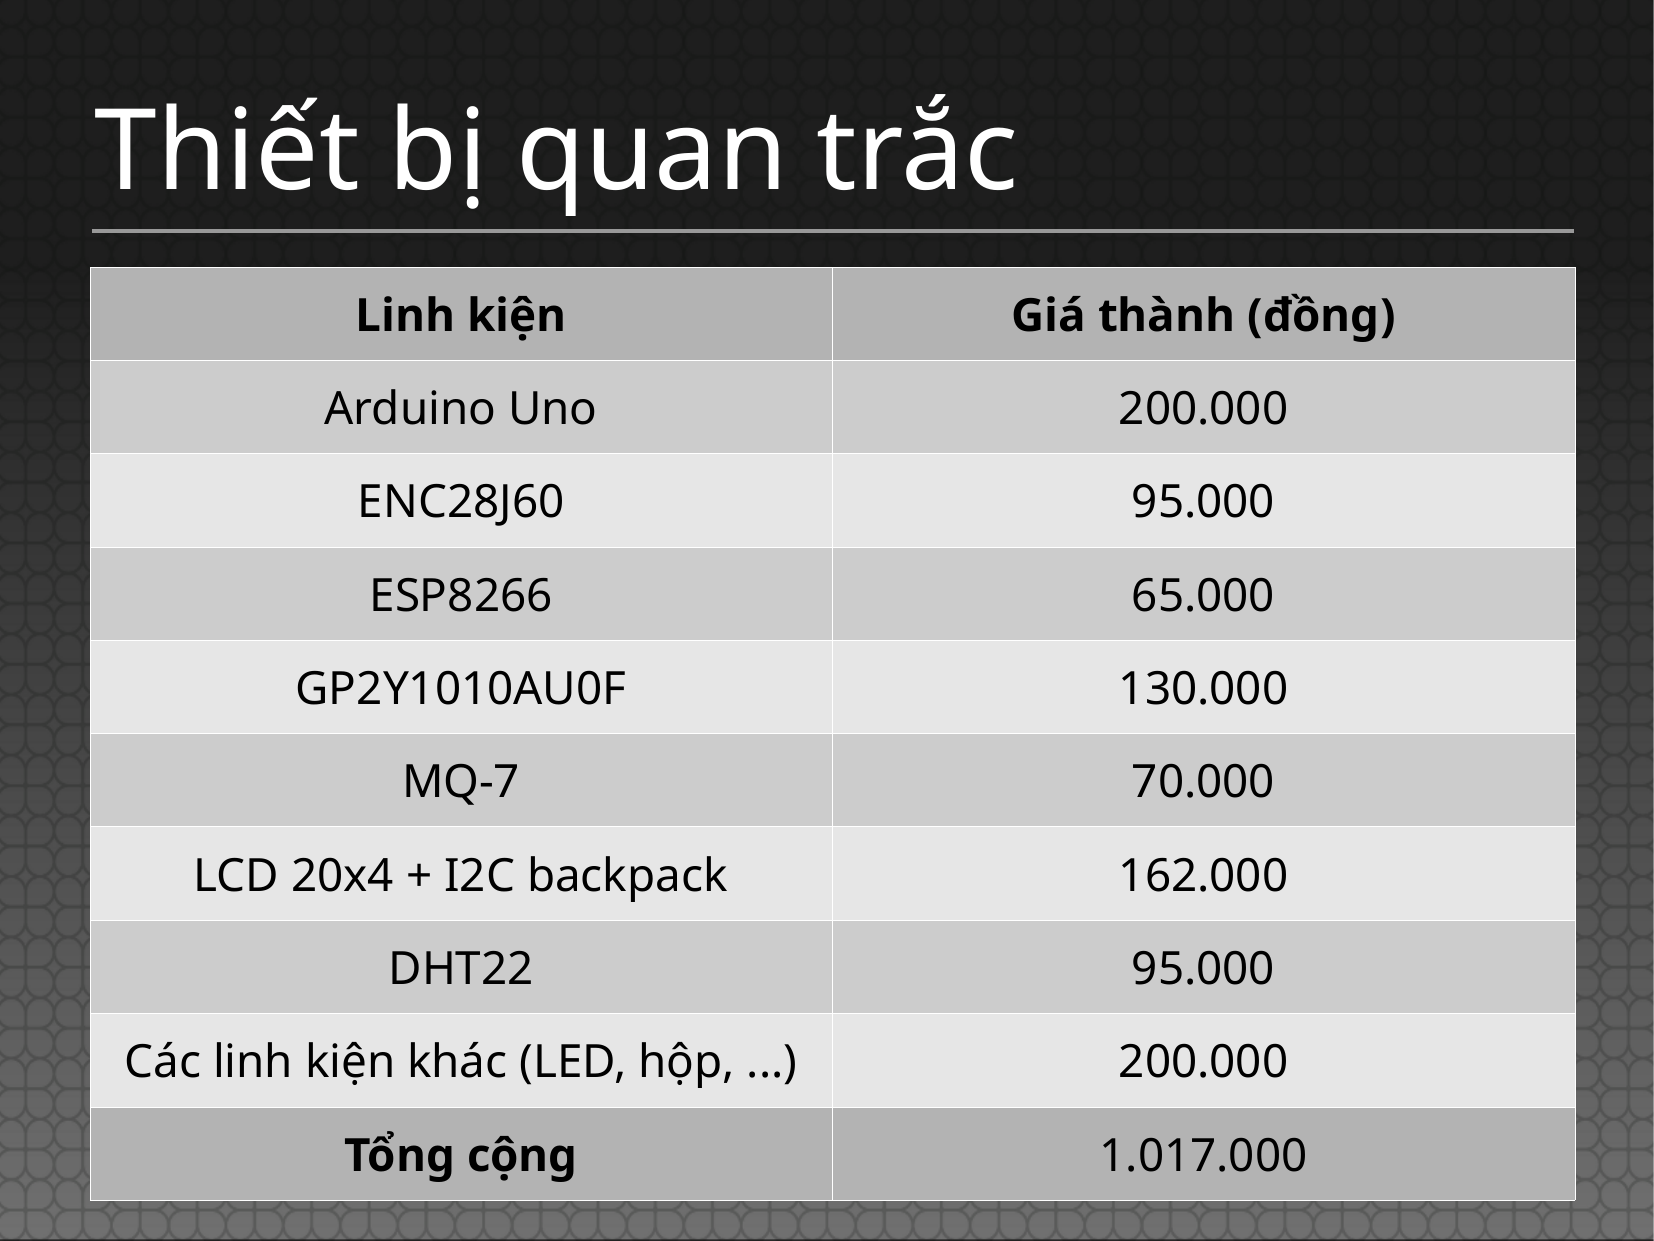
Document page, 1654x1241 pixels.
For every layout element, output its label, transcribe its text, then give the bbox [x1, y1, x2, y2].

table_cell ESP8266 [91, 548, 832, 640]
table_cell 70.000 [833, 734, 1575, 826]
table_cell 95.000 [833, 921, 1575, 1013]
table_cell 95.000 [833, 454, 1575, 547]
table_cell 162.000 [833, 827, 1575, 920]
table_cell Các linh kiện khác (LED, hộp, ...) [91, 1014, 832, 1107]
table_cell MQ-7 [91, 734, 832, 826]
table_header Linh kiện [91, 268, 832, 360]
table_cell LCD 20x4 + I2C backpack [91, 827, 832, 920]
table_cell 65.000 [833, 548, 1575, 640]
table_cell DHT22 [91, 921, 832, 1013]
title Thiết bị quan trắc [94, 71, 1426, 222]
table_cell GP2Y1010AU0F [91, 641, 832, 733]
table_cell 130.000 [833, 641, 1575, 733]
table_cell Arduino Uno [91, 361, 832, 453]
table_cell 1.017.000 [833, 1108, 1575, 1200]
picture [0, 0, 1654, 1241]
table_cell Tổng cộng [91, 1108, 832, 1200]
table_cell ENC28J60 [91, 454, 832, 547]
table_header Giá thành (đồng) [833, 268, 1575, 360]
table_cell 200.000 [833, 1014, 1575, 1107]
table_cell 200.000 [833, 361, 1575, 453]
